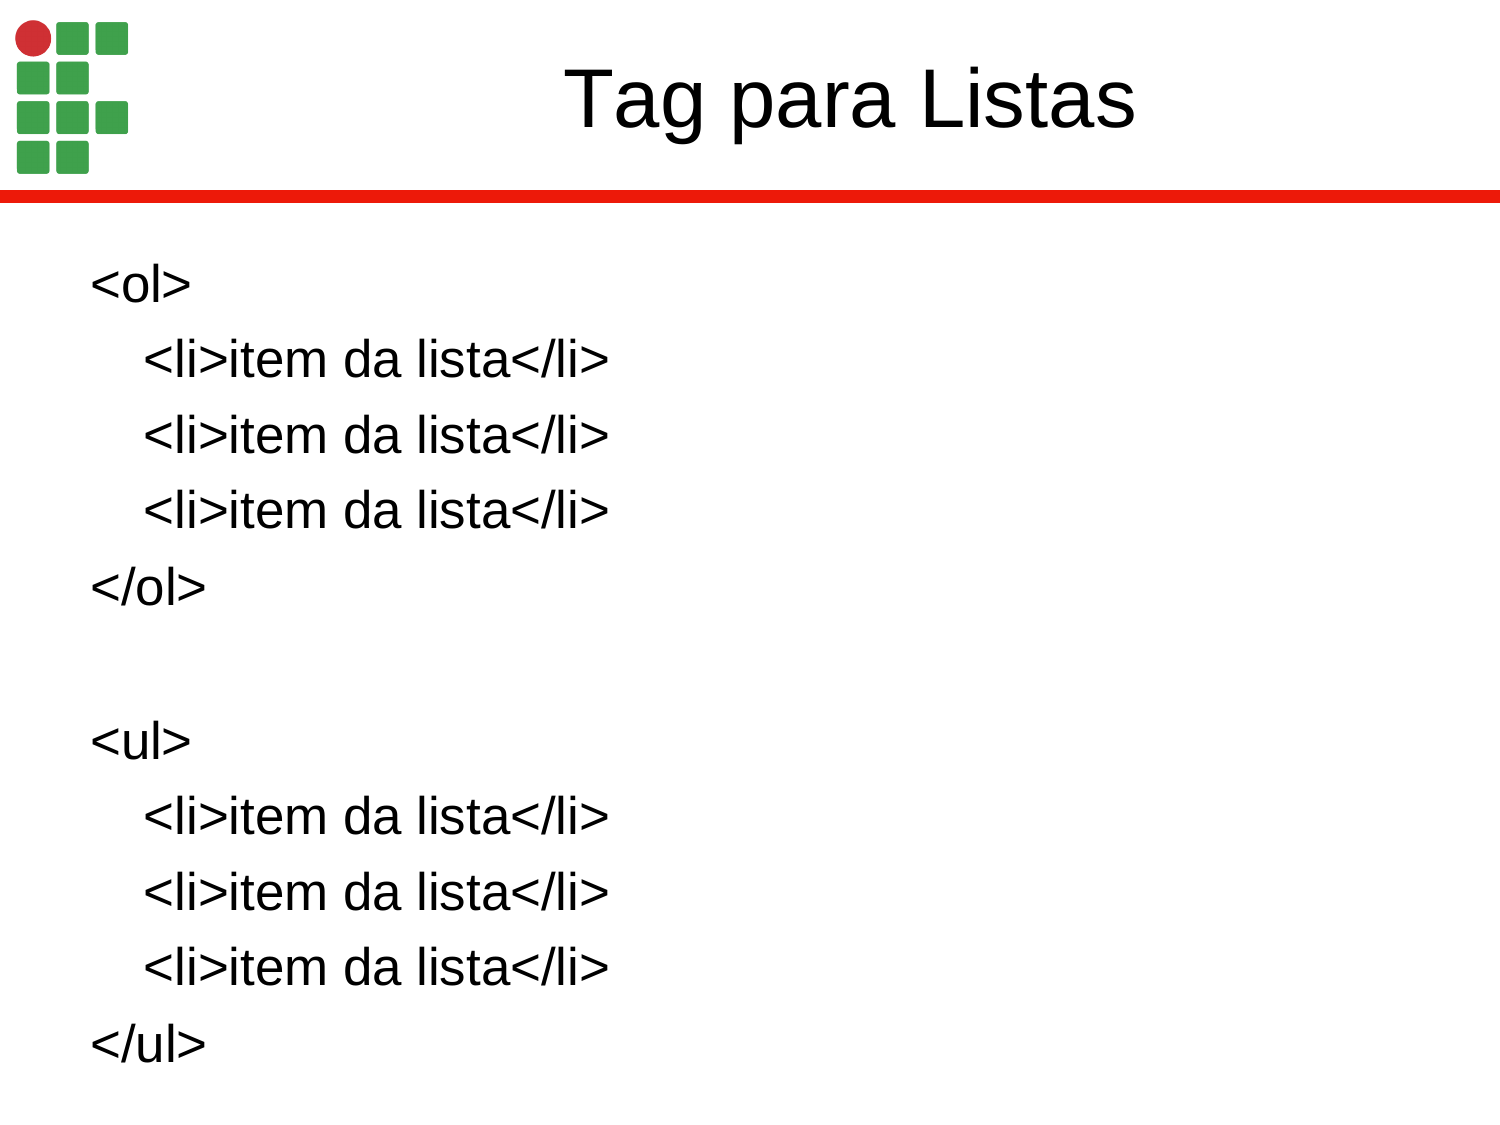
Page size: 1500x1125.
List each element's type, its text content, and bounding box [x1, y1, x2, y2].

title Tag para Listas [230, 0, 1471, 202]
picture [14, 16, 130, 178]
list <ol> <li>item da lista</li> <li>item da lista</li> <li>item da lista</li> </ol> <ul> <li>item da lista</li> <li>item da lista</li> <li>item da lista</li> </ul> [29, 207, 1471, 1087]
